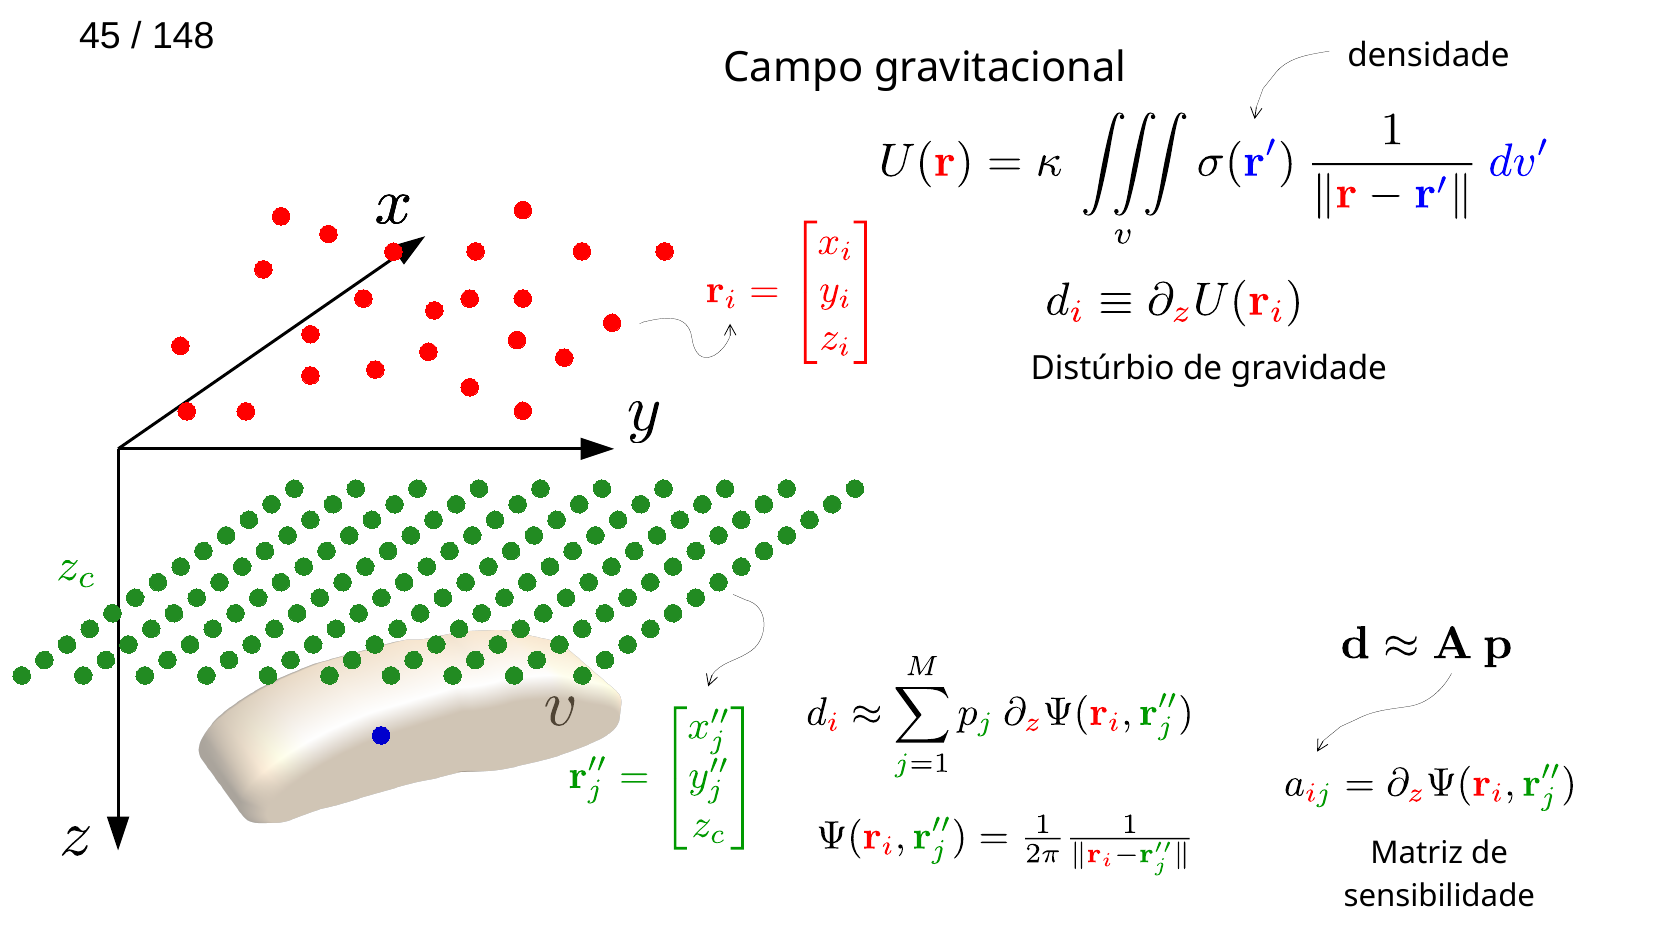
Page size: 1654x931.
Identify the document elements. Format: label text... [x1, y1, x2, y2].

text_box [488, 635, 507, 654]
text_box [550, 635, 569, 654]
text_box [254, 260, 273, 279]
text_box [319, 225, 338, 243]
picture [59, 826, 93, 856]
text_box [427, 635, 446, 654]
text_box Campo gravitacional [708, 29, 1112, 91]
text_box [472, 604, 491, 623]
text_box [563, 542, 582, 560]
text_box [586, 526, 605, 545]
text_box [301, 366, 320, 385]
text_box [466, 242, 485, 261]
text_box [777, 526, 796, 545]
text_box [220, 651, 238, 669]
text_box [425, 301, 444, 320]
text_box [846, 479, 864, 498]
text_box [664, 557, 682, 576]
text_box [447, 495, 466, 514]
text_box [417, 557, 436, 576]
text_box [755, 542, 773, 560]
text_box [165, 604, 183, 623]
text_box [340, 526, 359, 545]
text_box [320, 666, 339, 685]
text_box [716, 479, 734, 498]
text_box [424, 510, 443, 529]
text_box [670, 510, 689, 529]
text_box [755, 495, 773, 514]
text_box [149, 573, 167, 592]
text_box [236, 402, 255, 421]
text_box [395, 573, 413, 592]
text_box [514, 201, 532, 219]
text_box [256, 542, 274, 560]
text_box [103, 604, 122, 623]
text_box <number> / 148 [0, 0, 240, 71]
text_box [732, 510, 751, 529]
text_box [35, 651, 54, 669]
text_box [470, 479, 488, 498]
picture [566, 704, 759, 852]
text_box [440, 542, 459, 560]
text_box [372, 726, 390, 745]
text_box [625, 542, 644, 560]
text_box [603, 313, 621, 332]
text_box [593, 479, 611, 498]
text_box [382, 666, 400, 685]
text_box [419, 342, 438, 361]
text_box [555, 348, 574, 367]
text_box [384, 242, 403, 261]
text_box [265, 619, 284, 638]
text_box [709, 526, 728, 545]
text_box [527, 651, 546, 669]
text_box [505, 666, 523, 685]
text_box [709, 573, 728, 592]
picture [1340, 626, 1513, 668]
text_box [570, 495, 589, 514]
text_box [401, 526, 420, 545]
text_box [171, 557, 190, 576]
text_box [596, 651, 614, 669]
text_box [460, 378, 479, 397]
text_box [408, 479, 427, 498]
text_box [602, 557, 621, 576]
text_box [126, 588, 145, 607]
text_box [74, 666, 93, 685]
text_box [349, 604, 368, 623]
text_box [686, 542, 705, 560]
text_box [463, 526, 482, 545]
text_box [343, 651, 361, 669]
text_box [443, 666, 462, 685]
text_box densidade [1332, 23, 1521, 76]
text_box [333, 573, 352, 592]
text_box [272, 207, 290, 226]
text_box [460, 289, 479, 308]
text_box [664, 604, 682, 623]
text_box [541, 557, 559, 576]
text_box [288, 604, 306, 623]
text_box [301, 510, 320, 529]
text_box [356, 557, 375, 576]
text_box [641, 619, 660, 638]
text_box [486, 510, 504, 529]
text_box [366, 360, 385, 379]
text_box [777, 479, 796, 498]
text_box [434, 588, 452, 607]
picture [56, 560, 95, 588]
text_box [181, 635, 199, 654]
text_box [262, 495, 281, 514]
text_box [450, 619, 468, 638]
text_box Matriz de sensibilidade [1328, 823, 1613, 907]
text_box [379, 542, 397, 560]
text_box [317, 542, 336, 560]
text_box [573, 666, 592, 685]
text_box [259, 666, 277, 685]
text_box [304, 635, 323, 654]
text_box [513, 289, 532, 308]
text_box [579, 573, 598, 592]
text_box [135, 666, 154, 685]
text_box [511, 619, 530, 638]
text_box [226, 604, 245, 623]
text_box [272, 573, 290, 592]
text_box [249, 588, 268, 607]
text_box [618, 635, 637, 654]
text_box [385, 495, 404, 514]
text_box [823, 495, 842, 514]
text_box [631, 495, 650, 514]
text_box [197, 666, 216, 685]
picture [1043, 278, 1306, 329]
text_box [294, 557, 313, 576]
text_box [732, 557, 751, 576]
text_box [495, 588, 514, 607]
text_box [654, 479, 673, 498]
text_box [233, 557, 252, 576]
text_box [648, 526, 666, 545]
text_box [346, 479, 365, 498]
text_box [609, 510, 627, 529]
text_box [508, 495, 527, 514]
picture [806, 656, 1194, 778]
text_box [142, 619, 161, 638]
text_box [557, 588, 575, 607]
text_box [281, 651, 300, 669]
text_box [301, 325, 320, 344]
text_box [573, 242, 591, 261]
text_box [618, 588, 637, 607]
text_box [641, 573, 660, 592]
text_box [119, 635, 138, 654]
text_box [686, 588, 705, 607]
text_box [194, 542, 213, 560]
text_box Distúrbio de gravidade [1015, 336, 1380, 388]
text_box [285, 479, 304, 498]
text_box [595, 604, 614, 623]
text_box [514, 401, 532, 420]
text_box [518, 573, 537, 592]
text_box [573, 619, 592, 638]
text_box [655, 242, 674, 261]
text_box [534, 604, 553, 623]
text_box [456, 573, 475, 592]
text_box [354, 289, 373, 308]
picture [374, 194, 413, 224]
text_box [365, 635, 384, 654]
text_box [466, 651, 485, 669]
text_box [388, 619, 407, 638]
text_box [80, 619, 99, 638]
picture [704, 112, 1548, 366]
text_box [324, 495, 342, 514]
text_box [203, 619, 222, 638]
text_box [97, 651, 115, 669]
text_box [411, 604, 430, 623]
text_box [58, 635, 76, 654]
text_box [693, 495, 712, 514]
text_box [372, 588, 391, 607]
picture [816, 814, 1190, 876]
text_box [800, 510, 819, 529]
text_box [278, 526, 297, 545]
text_box [217, 526, 235, 545]
text_box [187, 588, 206, 607]
text_box [310, 588, 329, 607]
text_box [531, 479, 550, 498]
text_box [502, 542, 520, 560]
text_box [508, 331, 526, 349]
text_box [210, 573, 229, 592]
text_box [12, 666, 31, 685]
text_box [158, 651, 177, 669]
text_box [479, 557, 498, 576]
text_box [171, 336, 190, 355]
text_box [404, 651, 423, 669]
picture [1283, 763, 1577, 811]
text_box [240, 510, 258, 529]
picture [626, 401, 662, 443]
text_box [242, 635, 261, 654]
text_box [525, 526, 543, 545]
text_box [363, 510, 381, 529]
text_box [327, 619, 345, 638]
text_box [547, 510, 566, 529]
text_box [177, 402, 196, 421]
